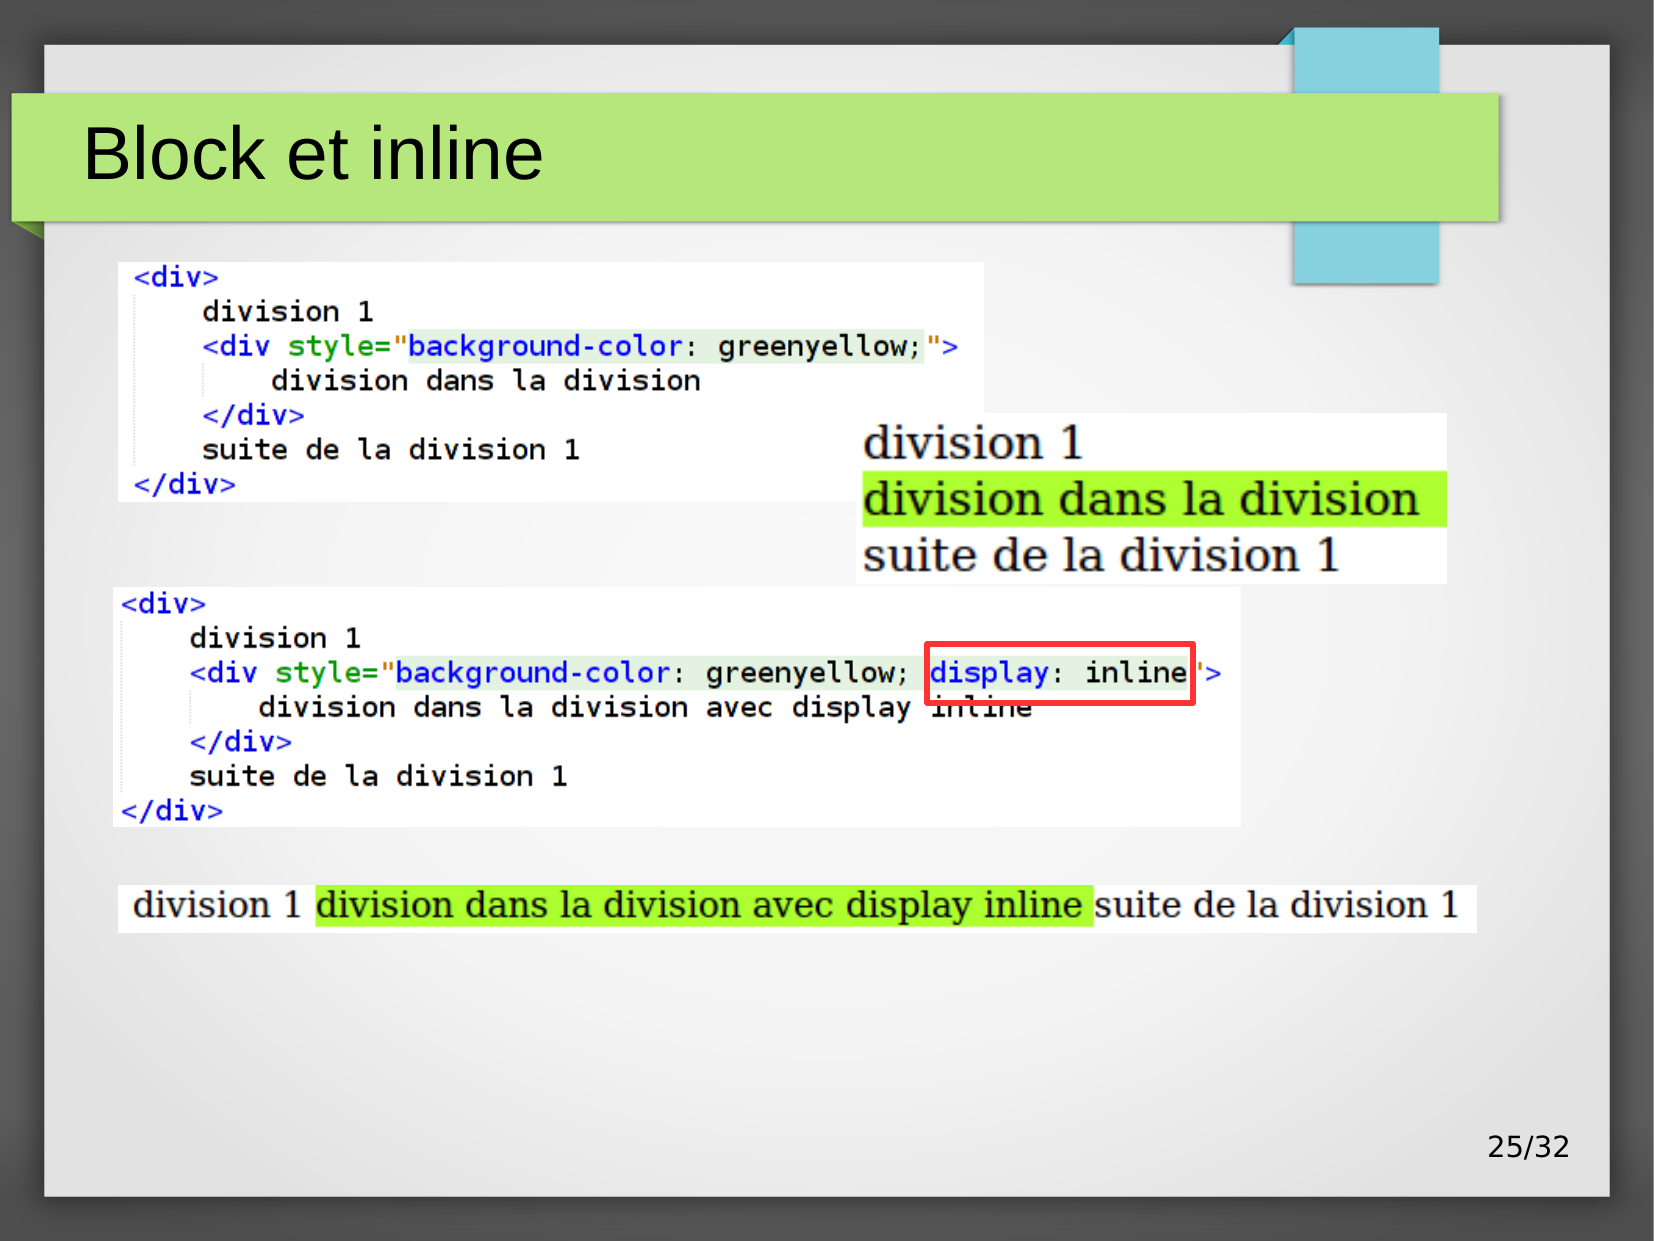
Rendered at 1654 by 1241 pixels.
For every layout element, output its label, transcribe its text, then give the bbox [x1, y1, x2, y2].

picture [0, 0, 1654, 1241]
title Block et inline [82, 94, 1264, 213]
